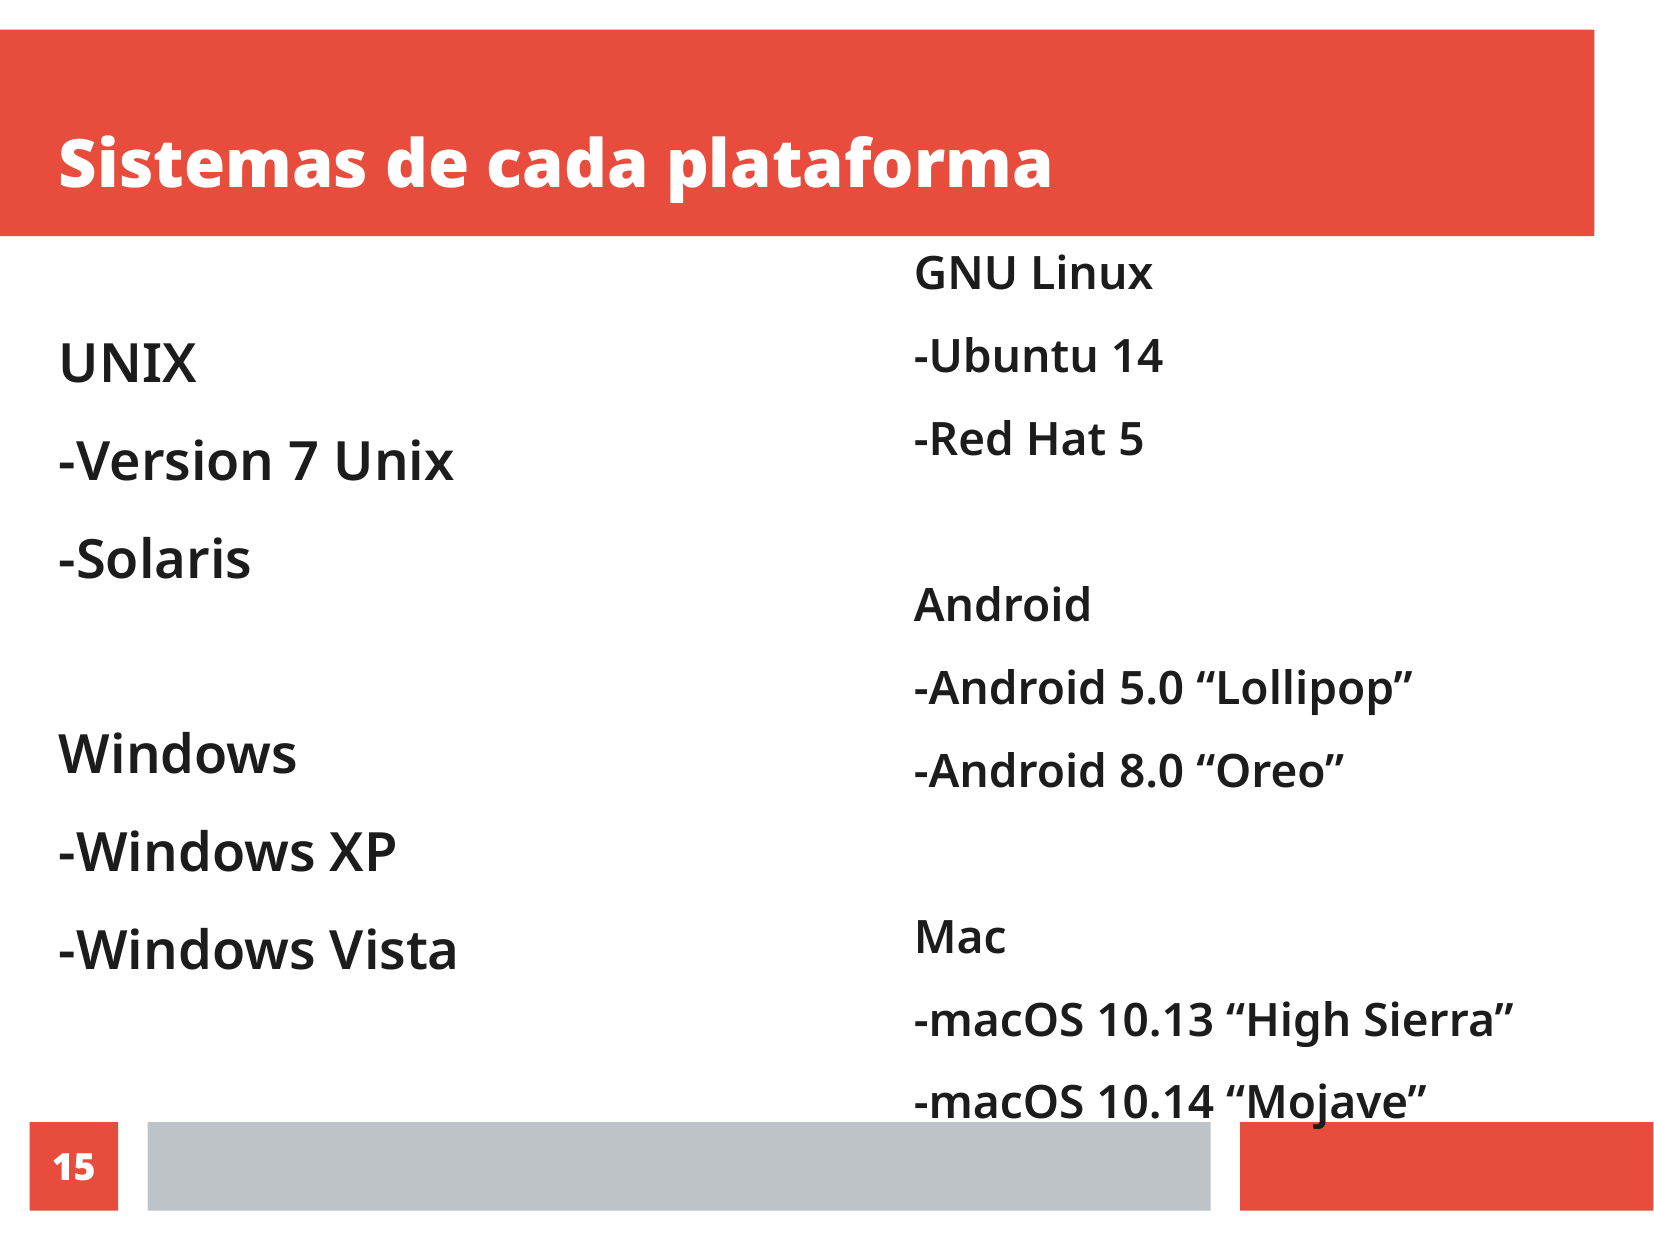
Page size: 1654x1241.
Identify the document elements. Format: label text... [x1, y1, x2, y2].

list GNU Linux -Ubuntu 14 -Red Hat 5 Android -Android 5.0 “Lollipop” -Android 8.0 “Oreo” Mac -macOS 10.13 “High Sierra” -macOS 10.14 “Mojave” [914, 240, 1606, 1141]
title Sistemas de cada plataforma [59, 59, 1595, 207]
list UNIX -Version 7 Unix -Solaris Windows -Windows XP -Windows Vista [59, 324, 586, 1093]
